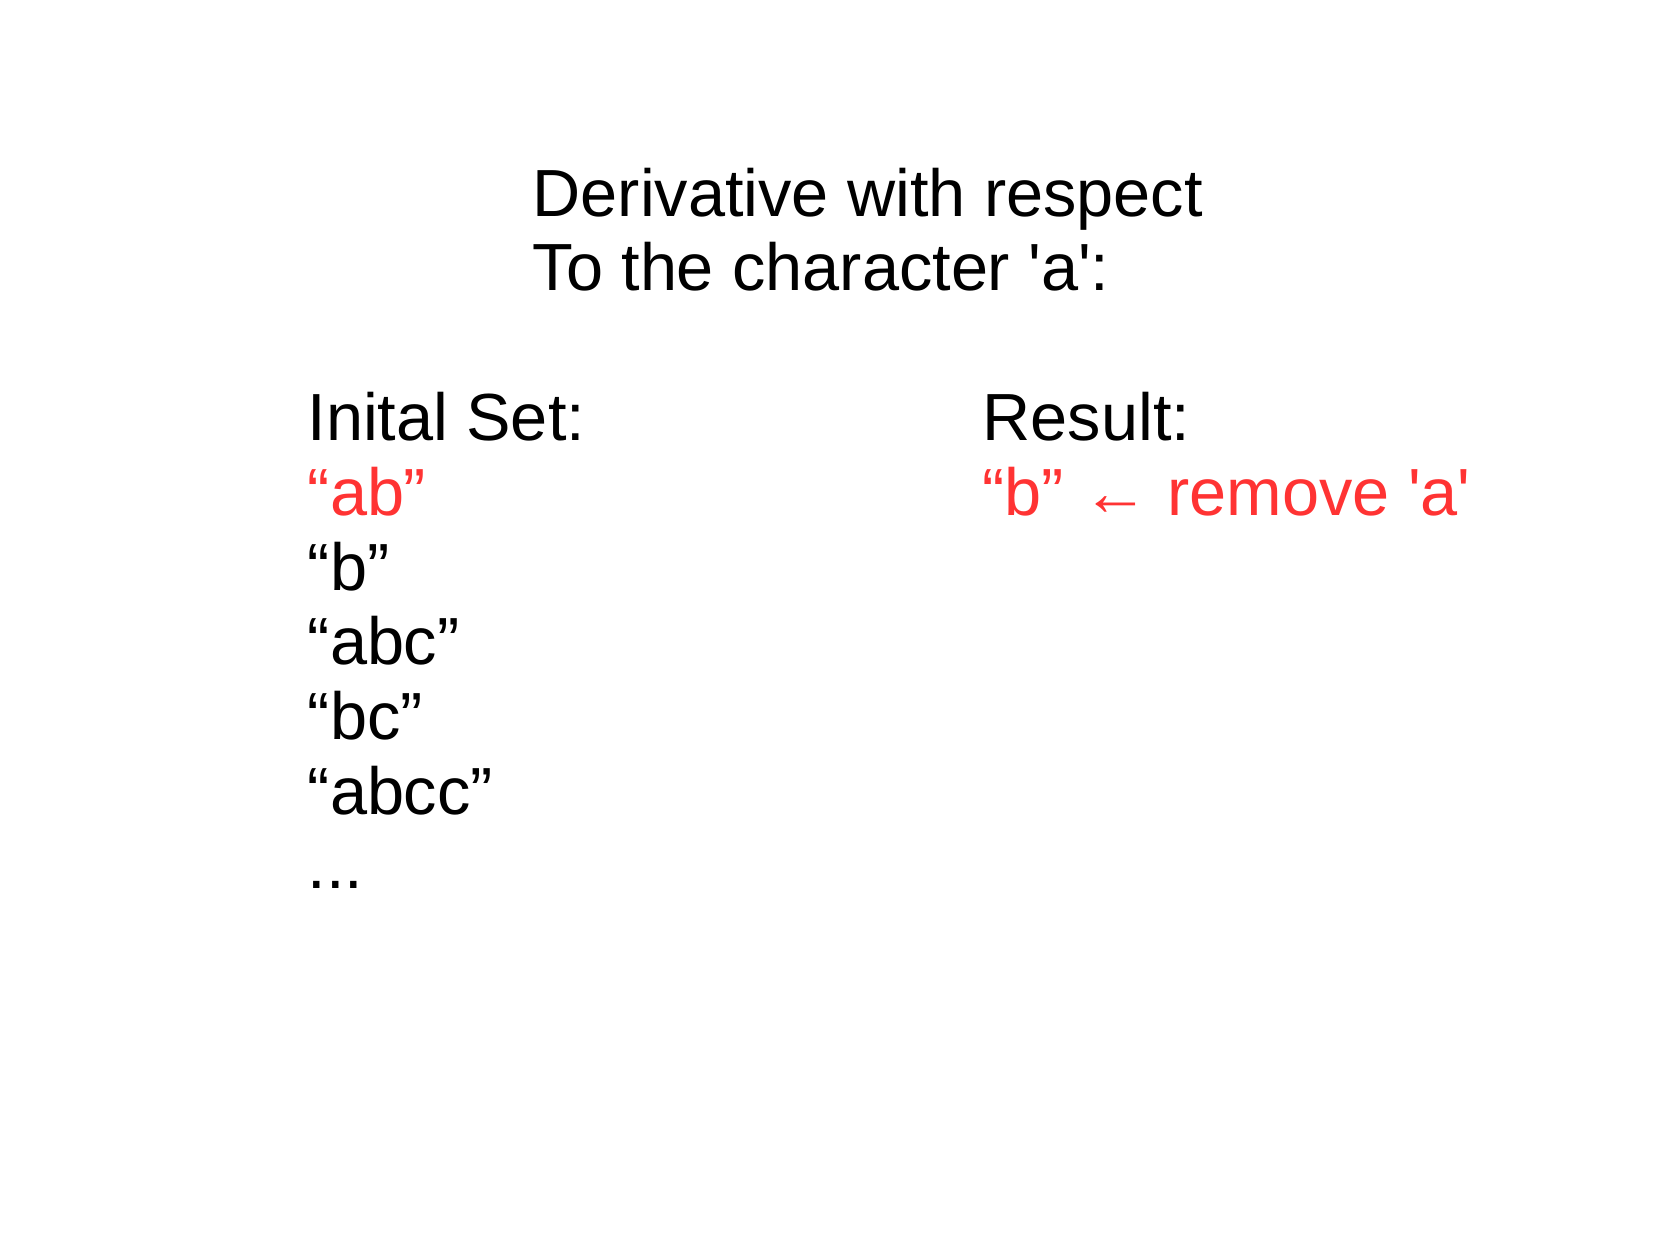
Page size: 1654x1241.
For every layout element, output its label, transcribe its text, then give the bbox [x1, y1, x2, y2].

subtitle Derivative with respect To the character 'a': Inital Set: Result: “ab” “b” ← remove 'a' “b” “abc” “bc” “abcc” ... [82, 49, 1571, 1010]
